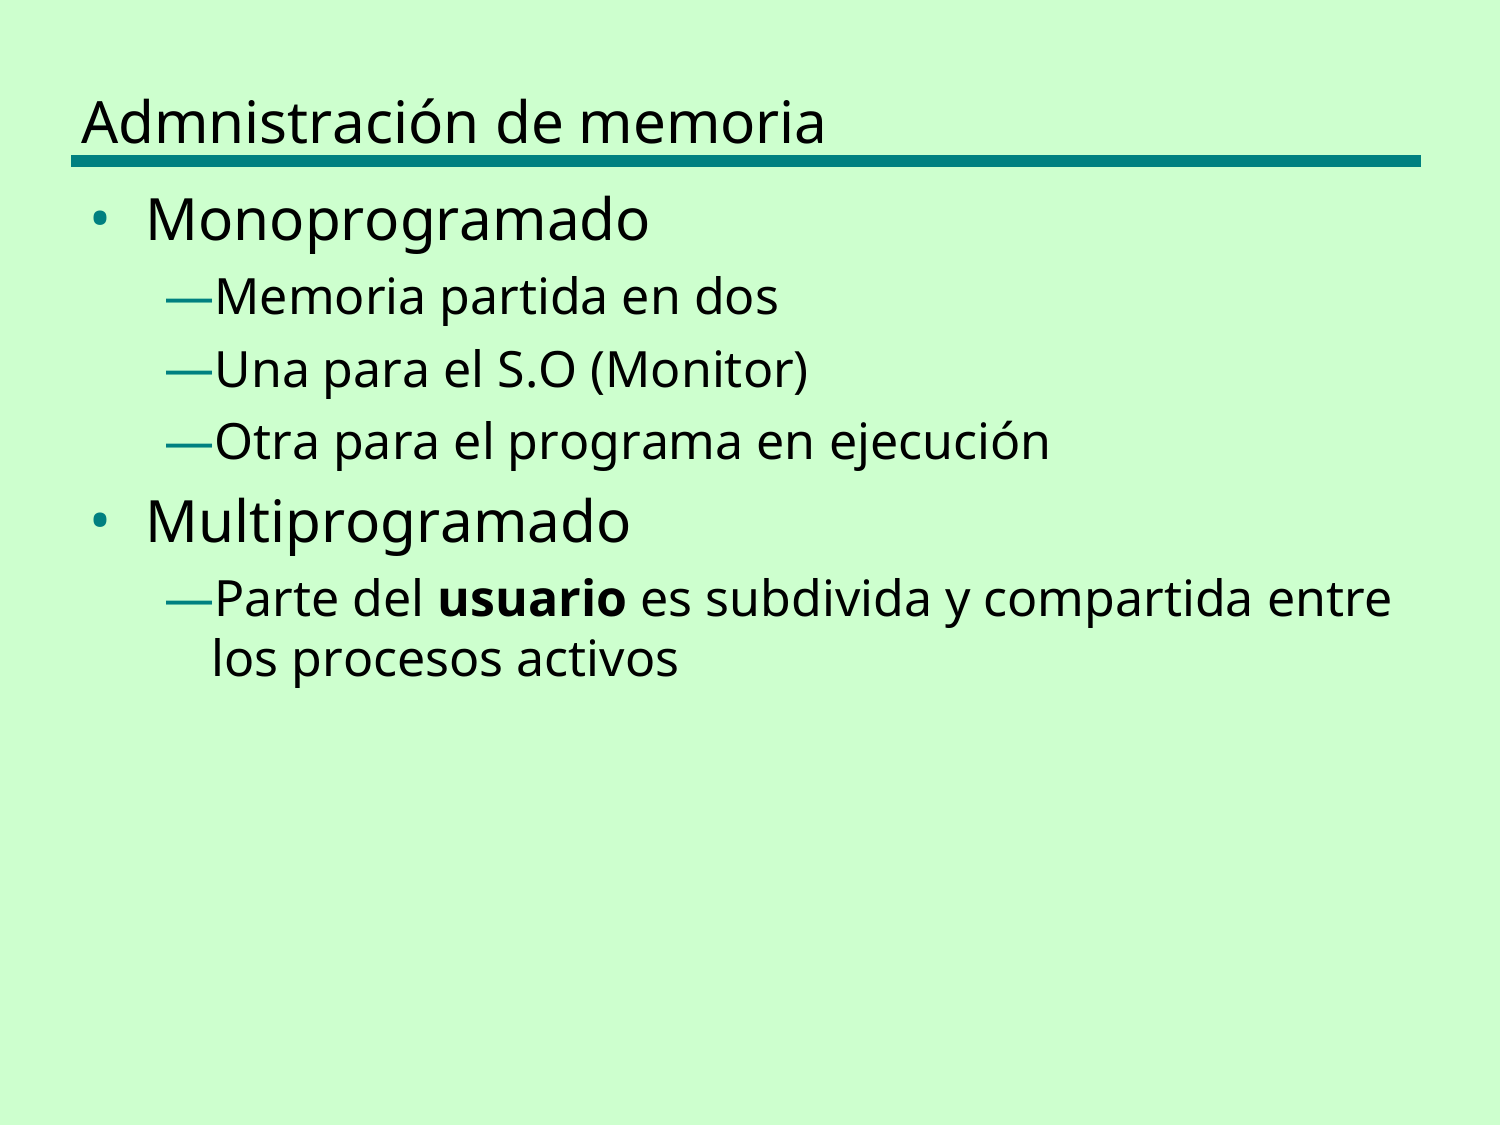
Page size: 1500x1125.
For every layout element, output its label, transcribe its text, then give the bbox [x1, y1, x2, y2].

title Admnistración de memoria [66, 24, 1413, 163]
list Monoprogramado Memoria partida en dos Una para el S.O (Monitor) Otra para el programa en ejecución Multiprogramado Parte del usuario es subdivida y compartida entre los procesos activos [74, 174, 1417, 1101]
